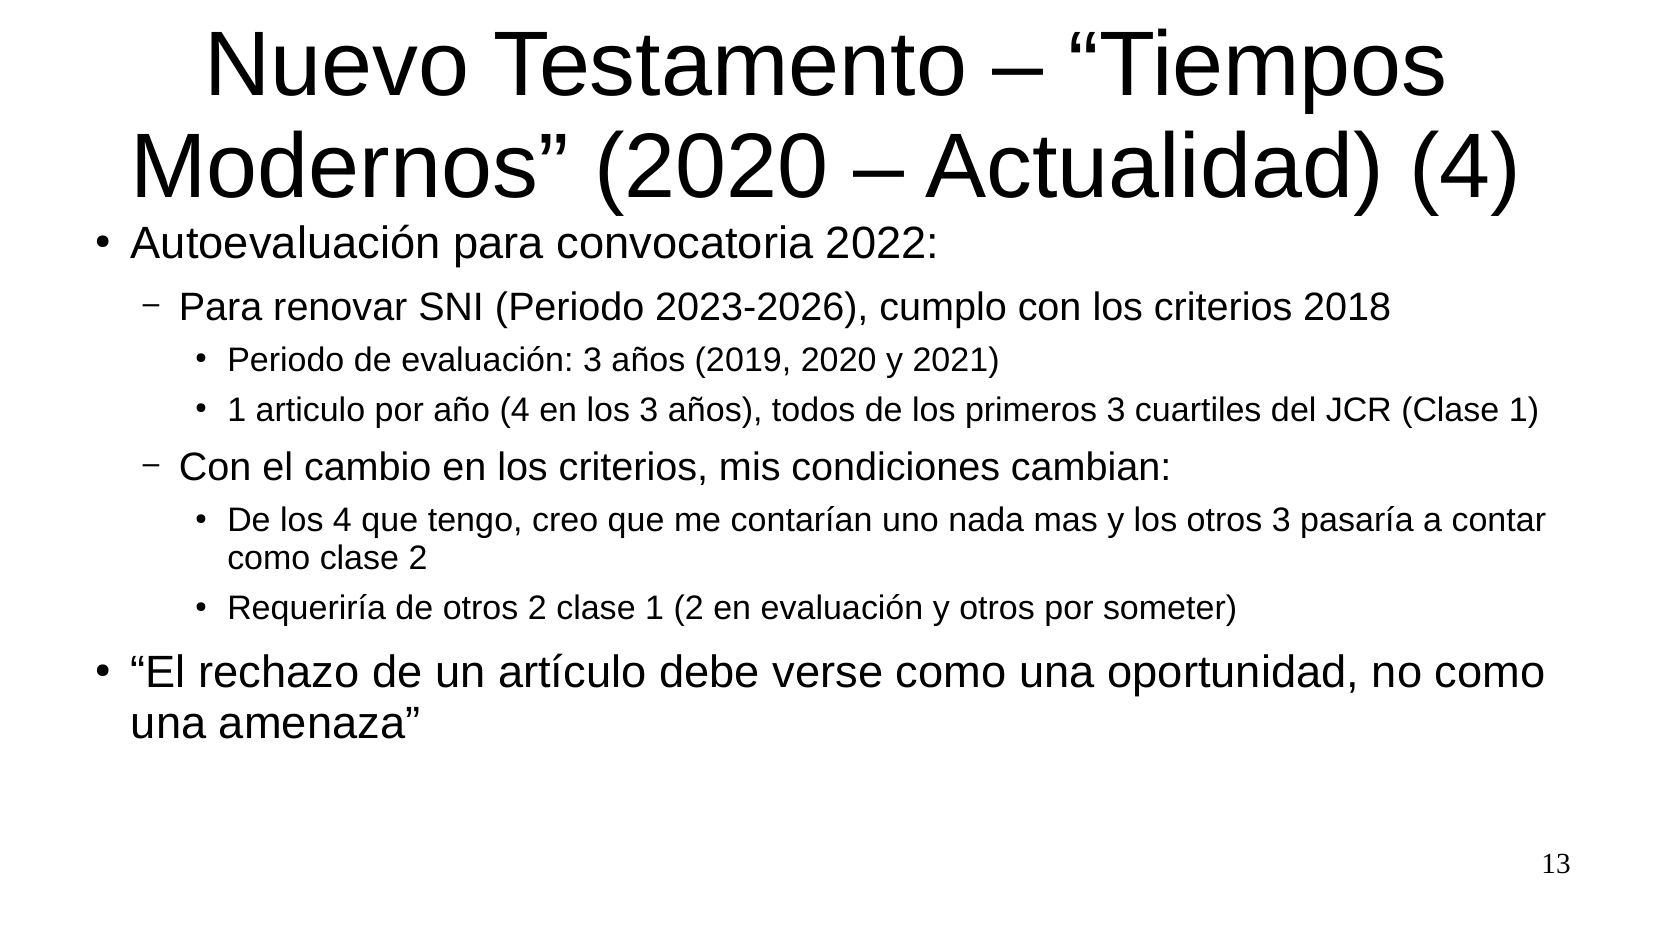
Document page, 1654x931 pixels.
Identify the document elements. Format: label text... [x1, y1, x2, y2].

list Autoevaluación para convocatoria 2022: Para renovar SNI (Periodo 2023-2026), cumplo con los criterios 2018 Periodo de evaluación: 3 años (2019, 2020 y 2021) 1 articulo por año (4 en los 3 años), todos de los primeros 3 cuartiles del JCR (Clase 1) Con el cambio en los criterios, mis condiciones cambian: De los 4 que tengo, creo que me contarían uno nada mas y los otros 3 pasaría a contar como clase 2 Requeriría de otros 2 clase 1 (2 en evaluación y otros por someter) “El rechazo de un artículo debe verse como una oportunidad, no como una amenaza” [82, 217, 1571, 758]
title Nuevo Testamento – “Tiempos Modernos” (2020 – Actualidad) (4) [82, 12, 1571, 217]
